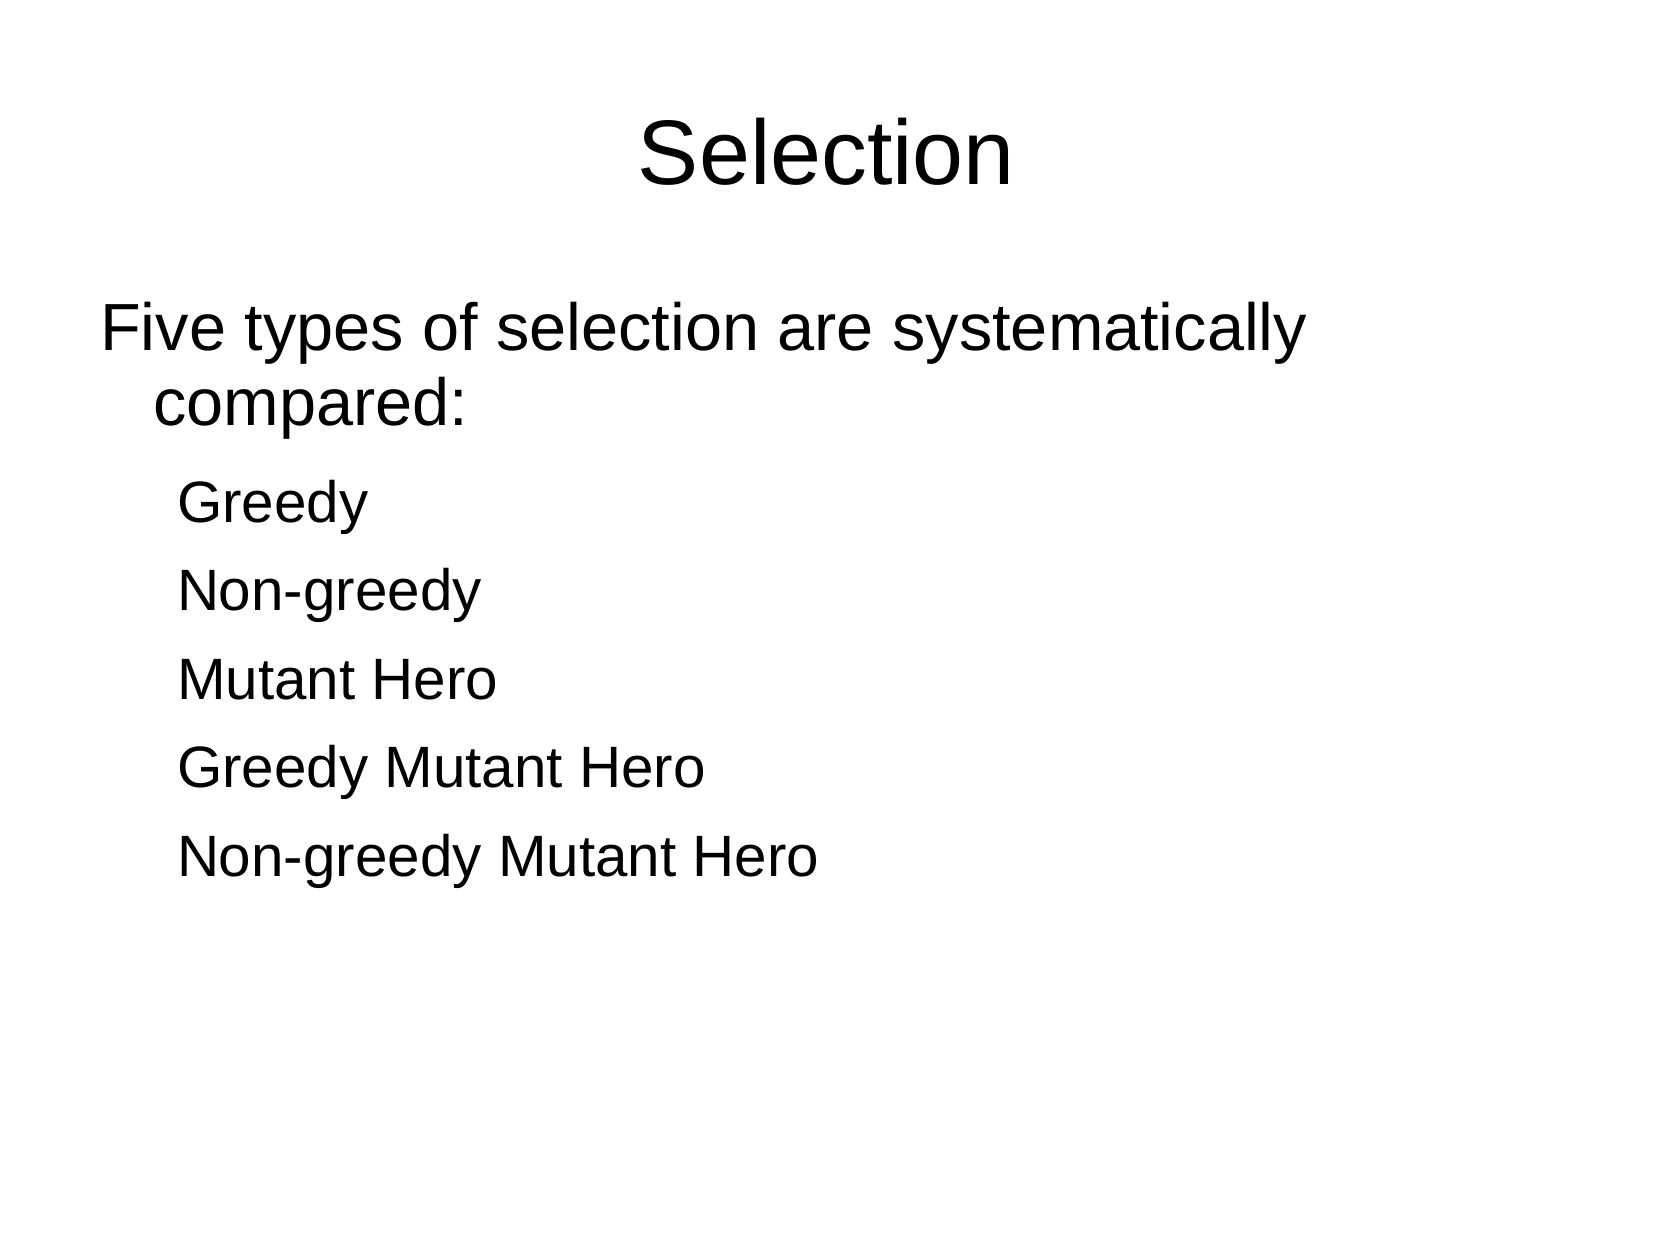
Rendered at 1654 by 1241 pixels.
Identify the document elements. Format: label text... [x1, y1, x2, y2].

list Five types of selection are systematically compared: Greedy Non-greedy Mutant Hero Greedy Mutant Hero Non-greedy Mutant Hero [82, 290, 1571, 1094]
title Selection [82, 56, 1571, 250]
